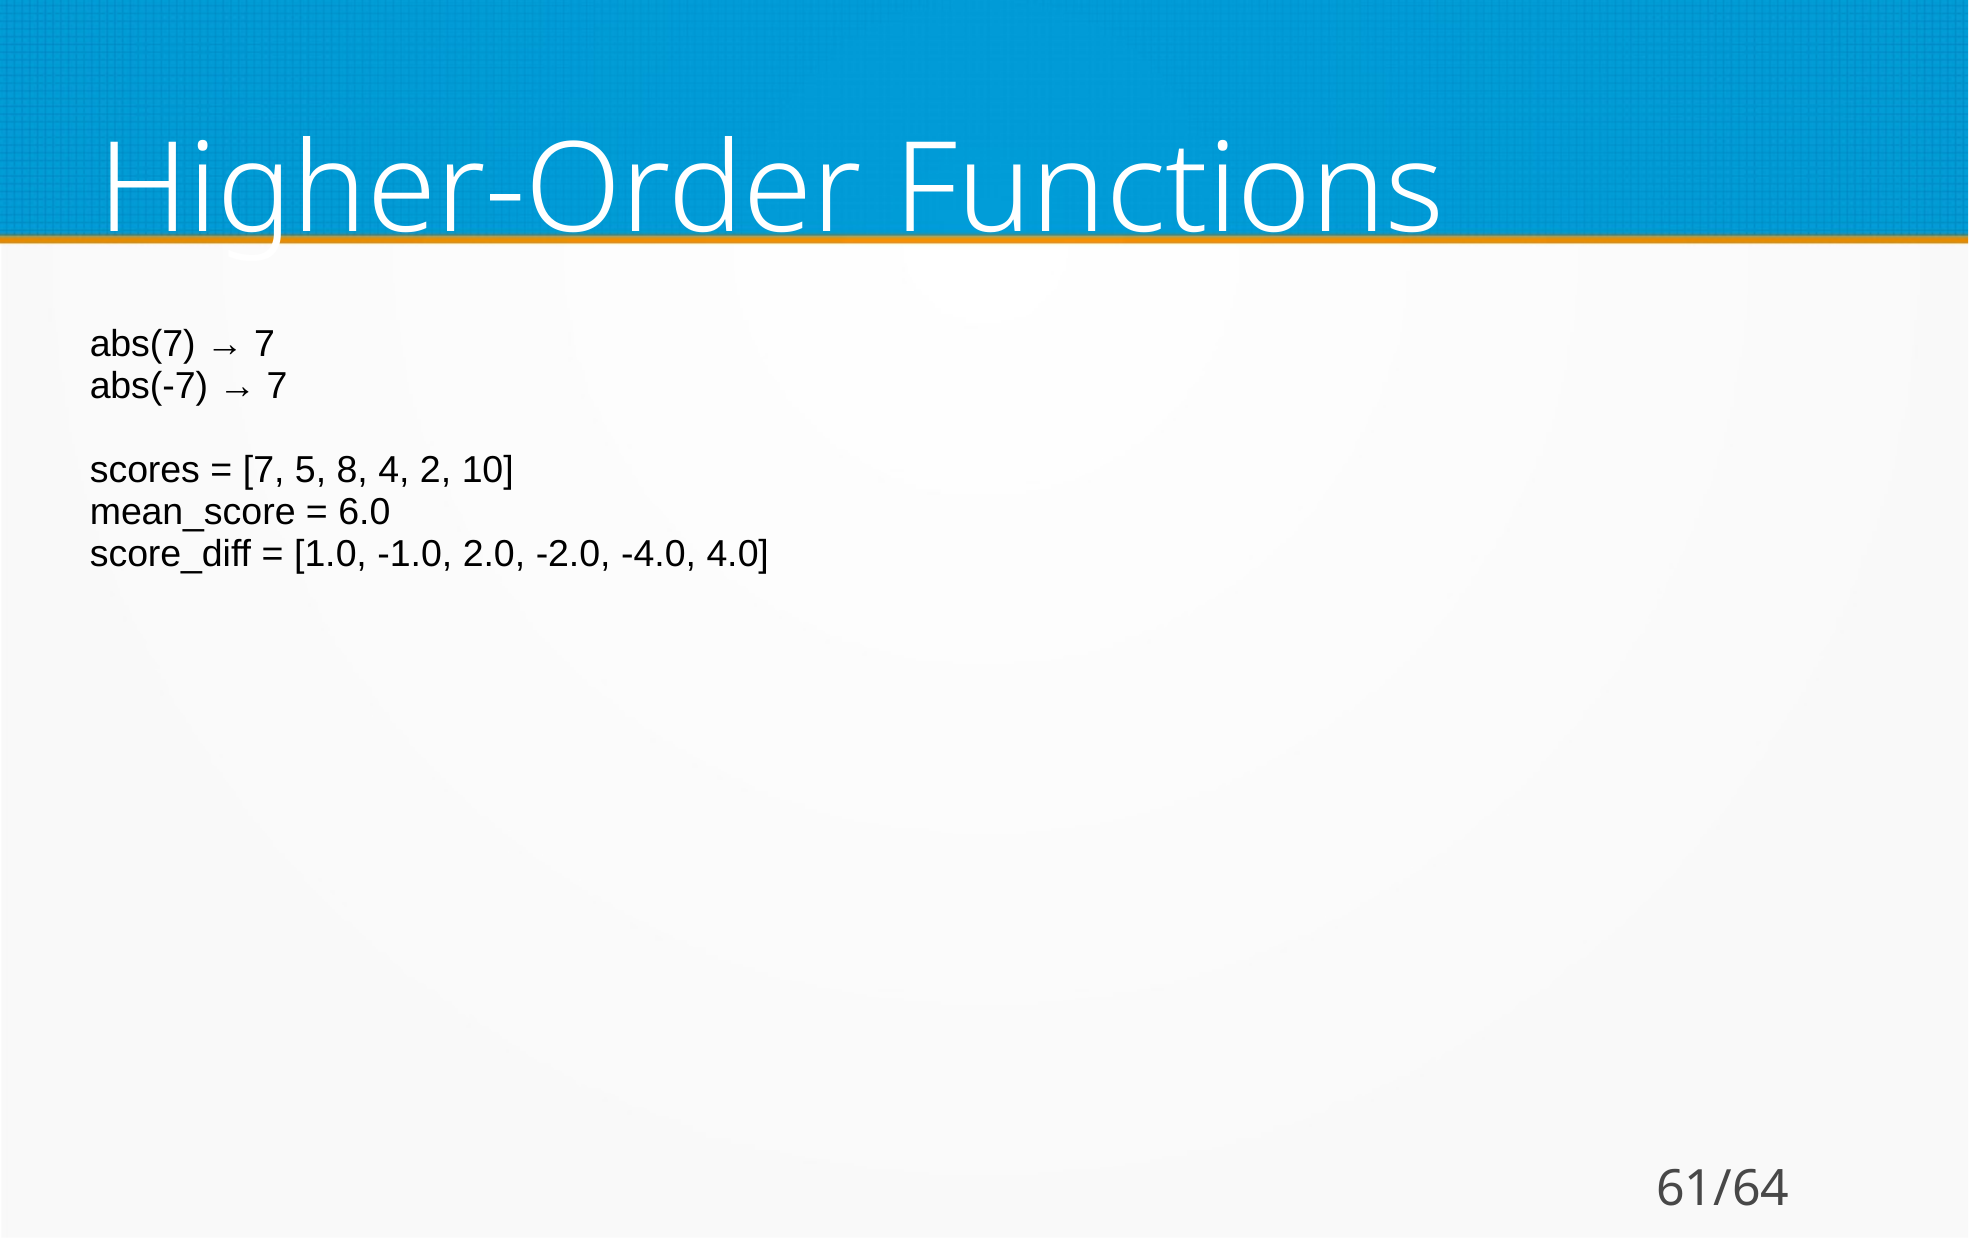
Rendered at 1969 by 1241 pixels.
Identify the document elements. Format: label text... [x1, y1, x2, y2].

picture [0, 233, 1969, 1241]
text_box abs(7) → 7 abs(-7) → 7 scores = [7, 5, 8, 4, 2, 10] mean_score = 6.0 score_diff = [1.0, -1.0, 2.0, -2.0, -4.0, 4.0] [75, 315, 1846, 582]
title Higher-Order Functions [98, 49, 1870, 257]
